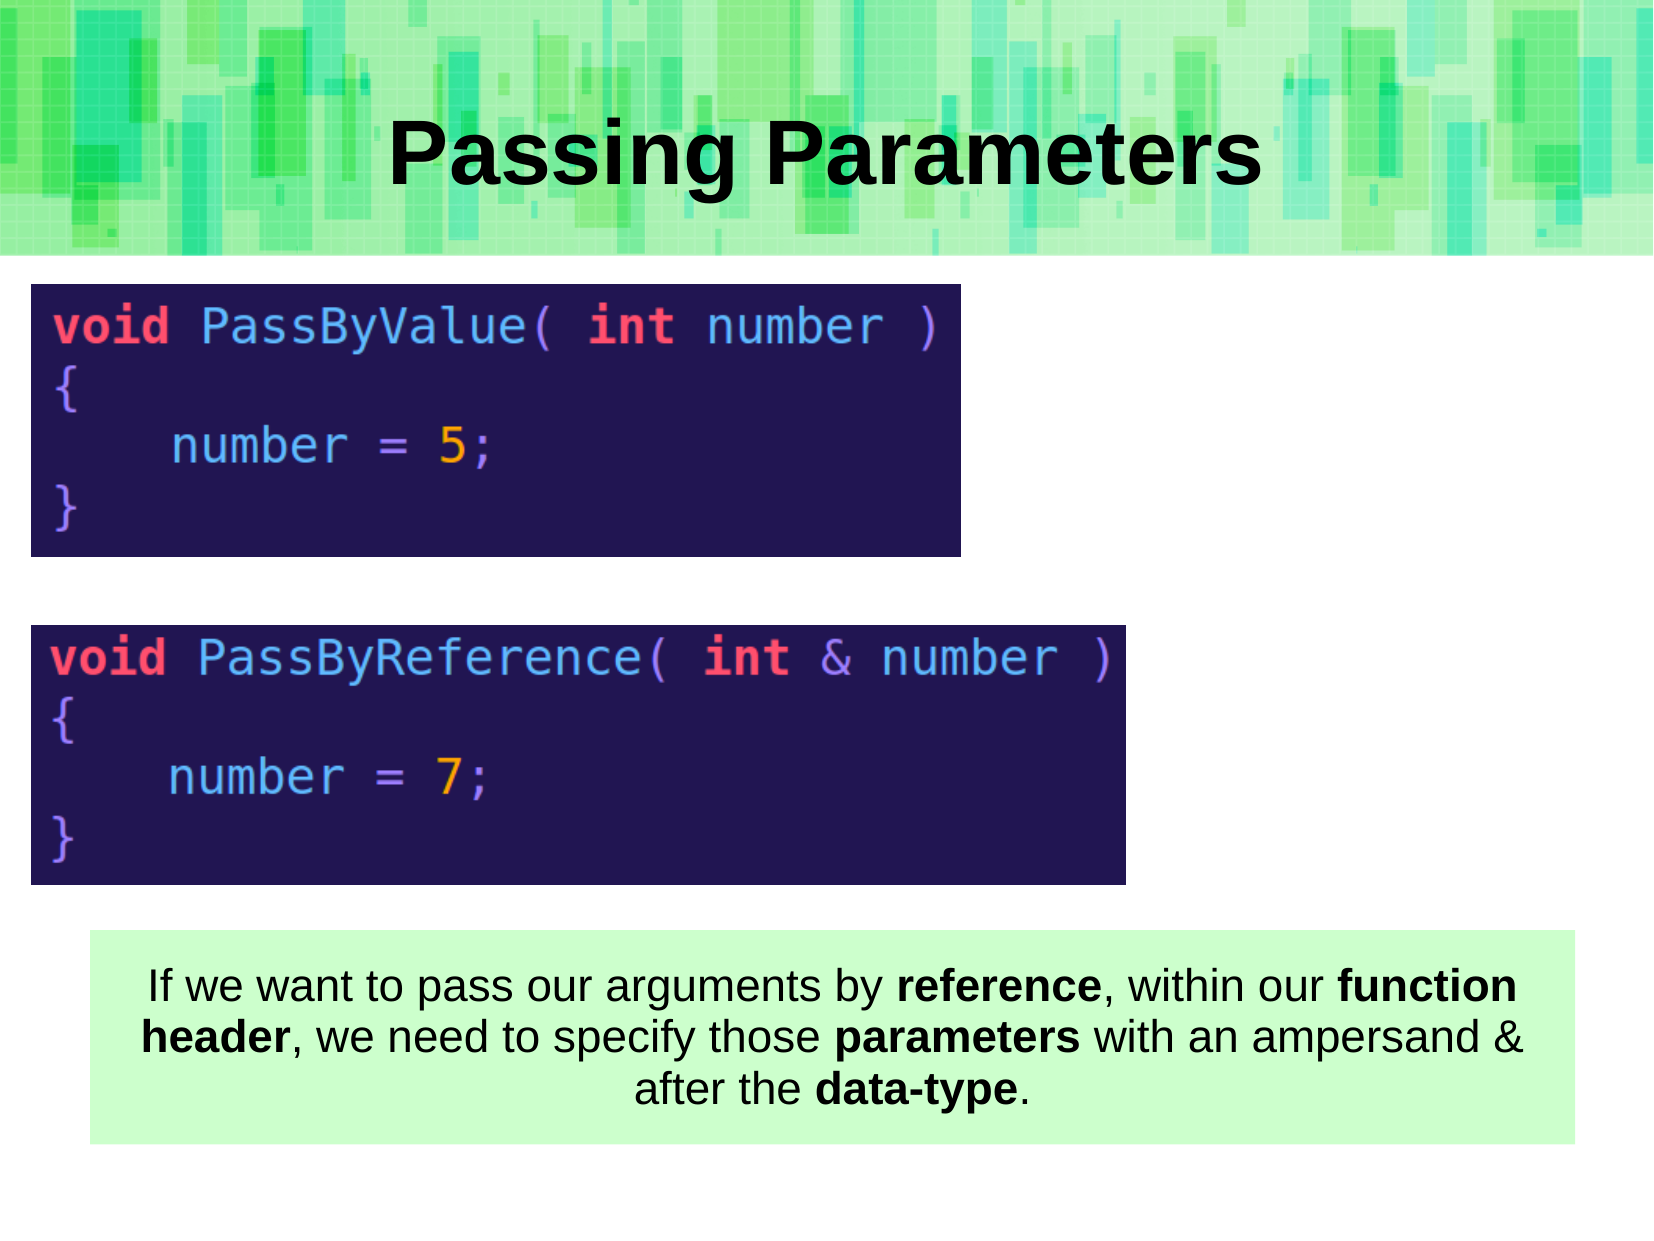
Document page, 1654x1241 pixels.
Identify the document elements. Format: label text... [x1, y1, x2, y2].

text_box If we want to pass our arguments by reference, within our function header, we need to specify those parameters with an ampersand & after the data-type. [90, 930, 1576, 1145]
title Passing Parameters [82, 49, 1571, 257]
picture [0, 0, 1654, 1241]
